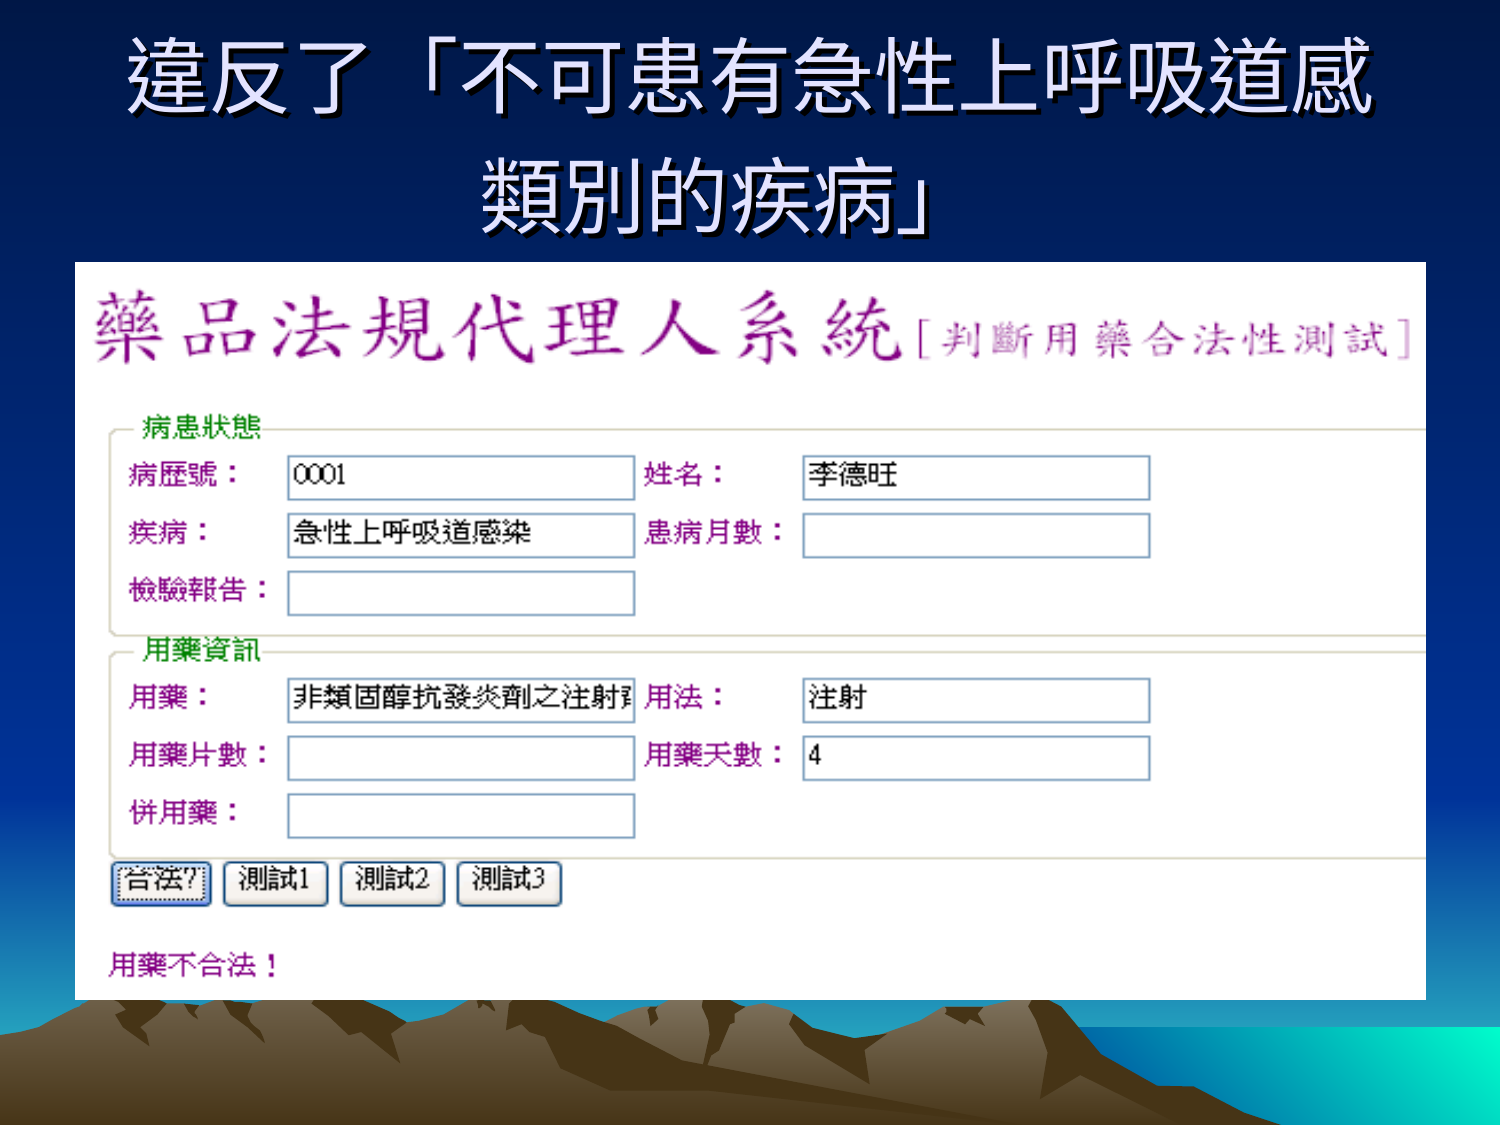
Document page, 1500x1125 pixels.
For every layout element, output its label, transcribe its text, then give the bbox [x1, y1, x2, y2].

picture [75, 262, 1426, 1000]
title 違反了「不可患有急性上呼吸道感類別的疾病」 [75, 23, 1426, 239]
